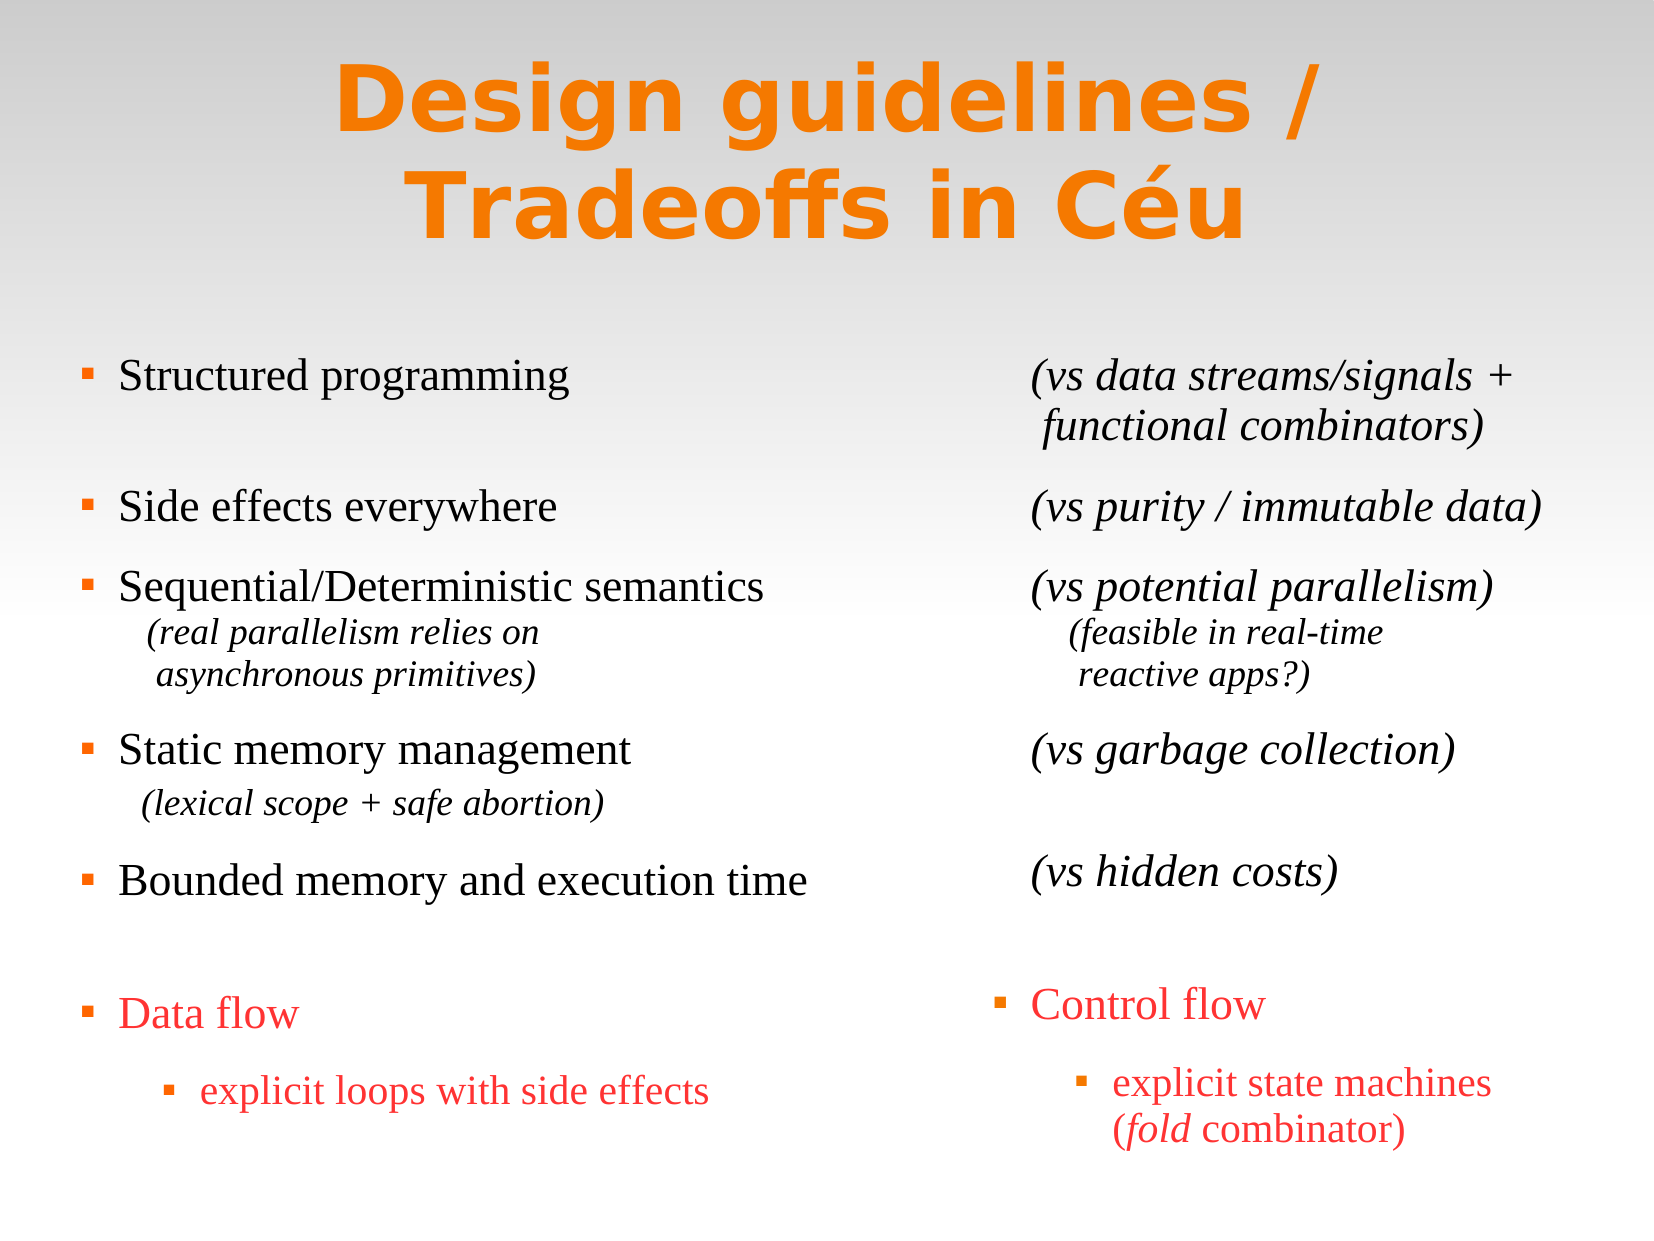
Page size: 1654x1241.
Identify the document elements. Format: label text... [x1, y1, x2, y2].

list Structured programming Side effects everywhere Sequential/Deterministic semantics (real parallelism relies on asynchronous primitives) Static memory management (lexical scope + safe abortion) Bounded memory and execution time Data flow explicit loops with side effects [0, 349, 863, 1241]
list (vs data streams/signals + functional combinators) (vs purity / immutable data) (vs potential parallelism) (feasible in real-time reactive apps?) (vs garbage collection) (vs hidden costs) Control flow explicit state machines (fold combinator) [904, 349, 1648, 1241]
title Design guidelines / Tradeoffs in Céu [82, 45, 1571, 261]
